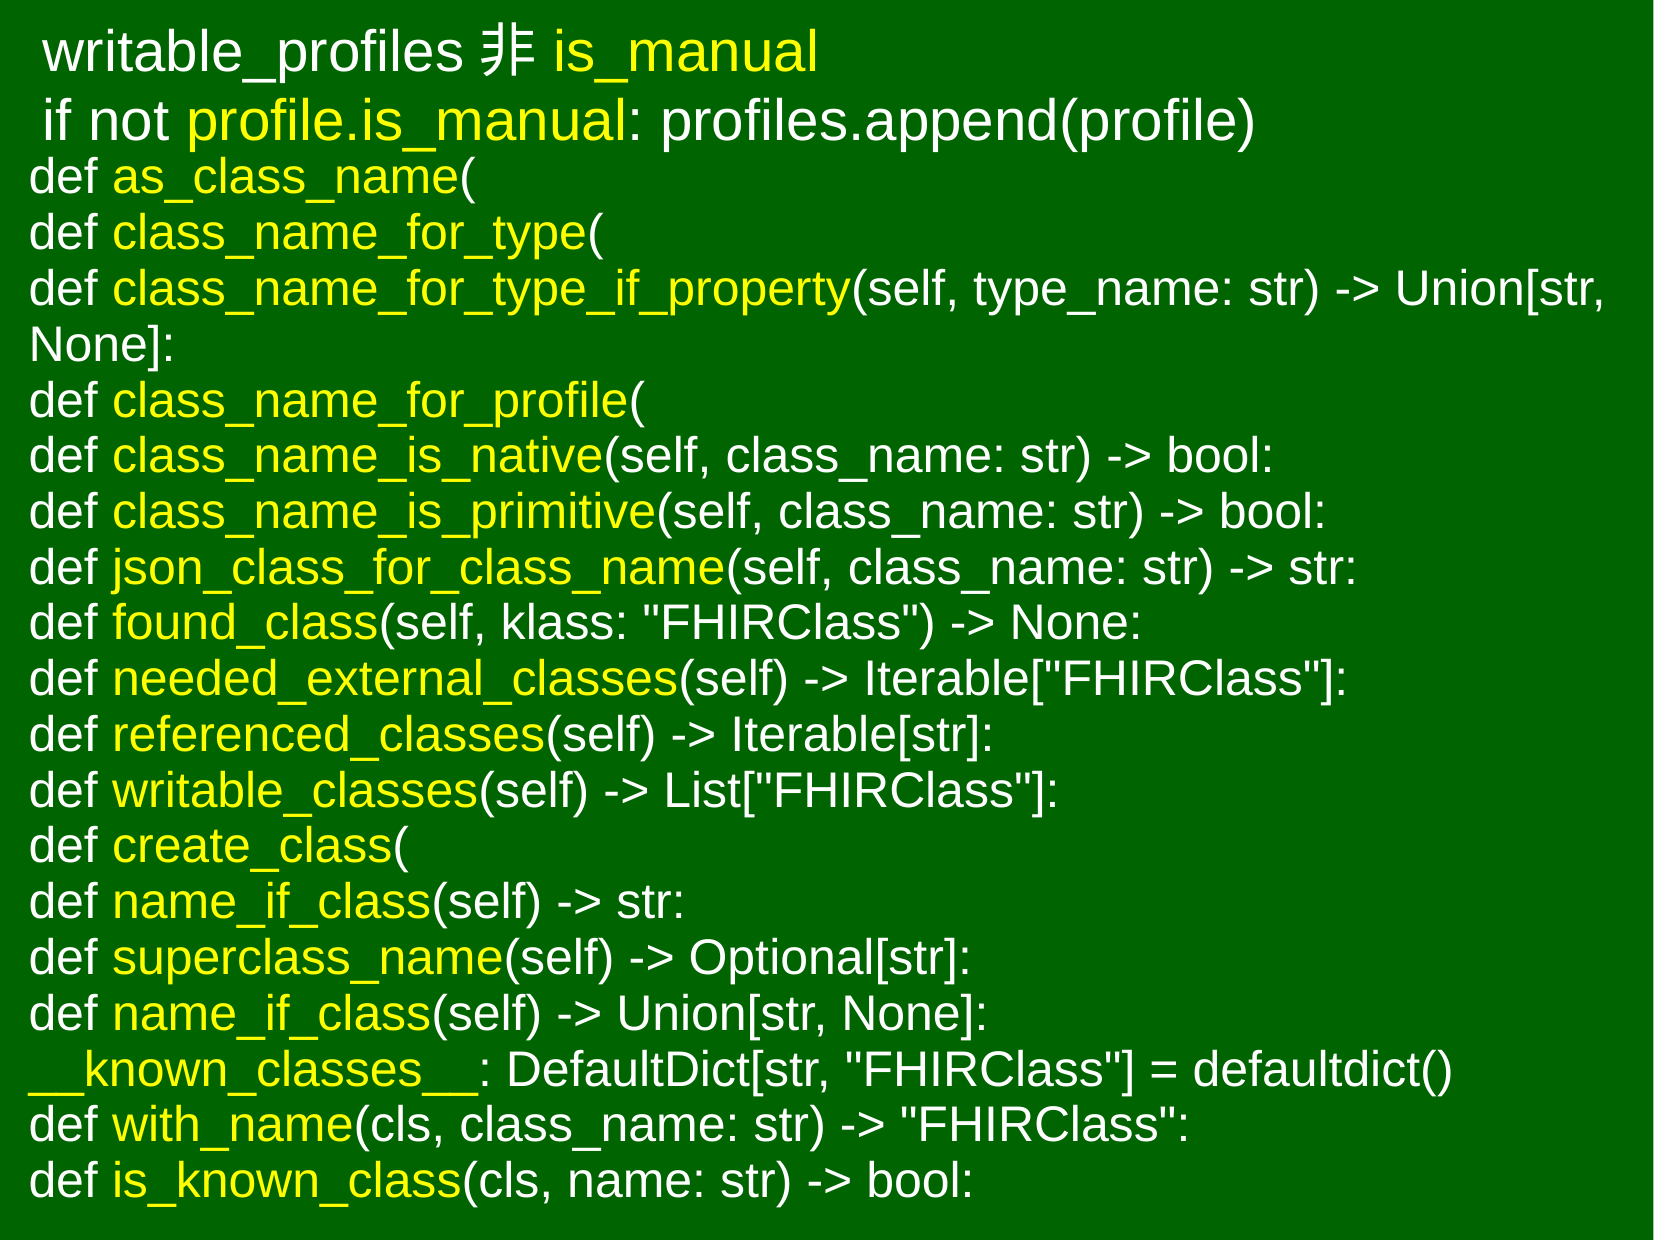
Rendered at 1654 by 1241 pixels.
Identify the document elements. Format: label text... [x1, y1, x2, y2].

text_box def as_class_name( def class_name_for_type( def class_name_for_type_if_property(self, type_name: str) -> Union[str, None]: def class_name_for_profile( def class_name_is_native(self, class_name: str) -> bool: def class_name_is_primitive(self, class_name: str) -> bool: def json_class_for_class_name(self, class_name: str) -> str: def found_class(self, klass: "FHIRClass") -> None: def needed_external_classes(self) -> Iterable["FHIRClass"]: def referenced_classes(self) -> Iterable[str]: def writable_classes(self) -> List["FHIRClass"]: def create_class( def name_if_class(self) -> str: def superclass_name(self) -> Optional[str]: def name_if_class(self) -> Union[str, None]: __known_classes__: DefaultDict[str, "FHIRClass"] = defaultdict() def with_name(cls, class_name: str) -> "FHIRClass": def is_known_class(cls, name: str) -> bool: [13, 141, 1636, 1216]
text_box writable_profiles非is_manual if not profile.is_manual: profiles.append(profile) [28, 0, 1625, 141]
